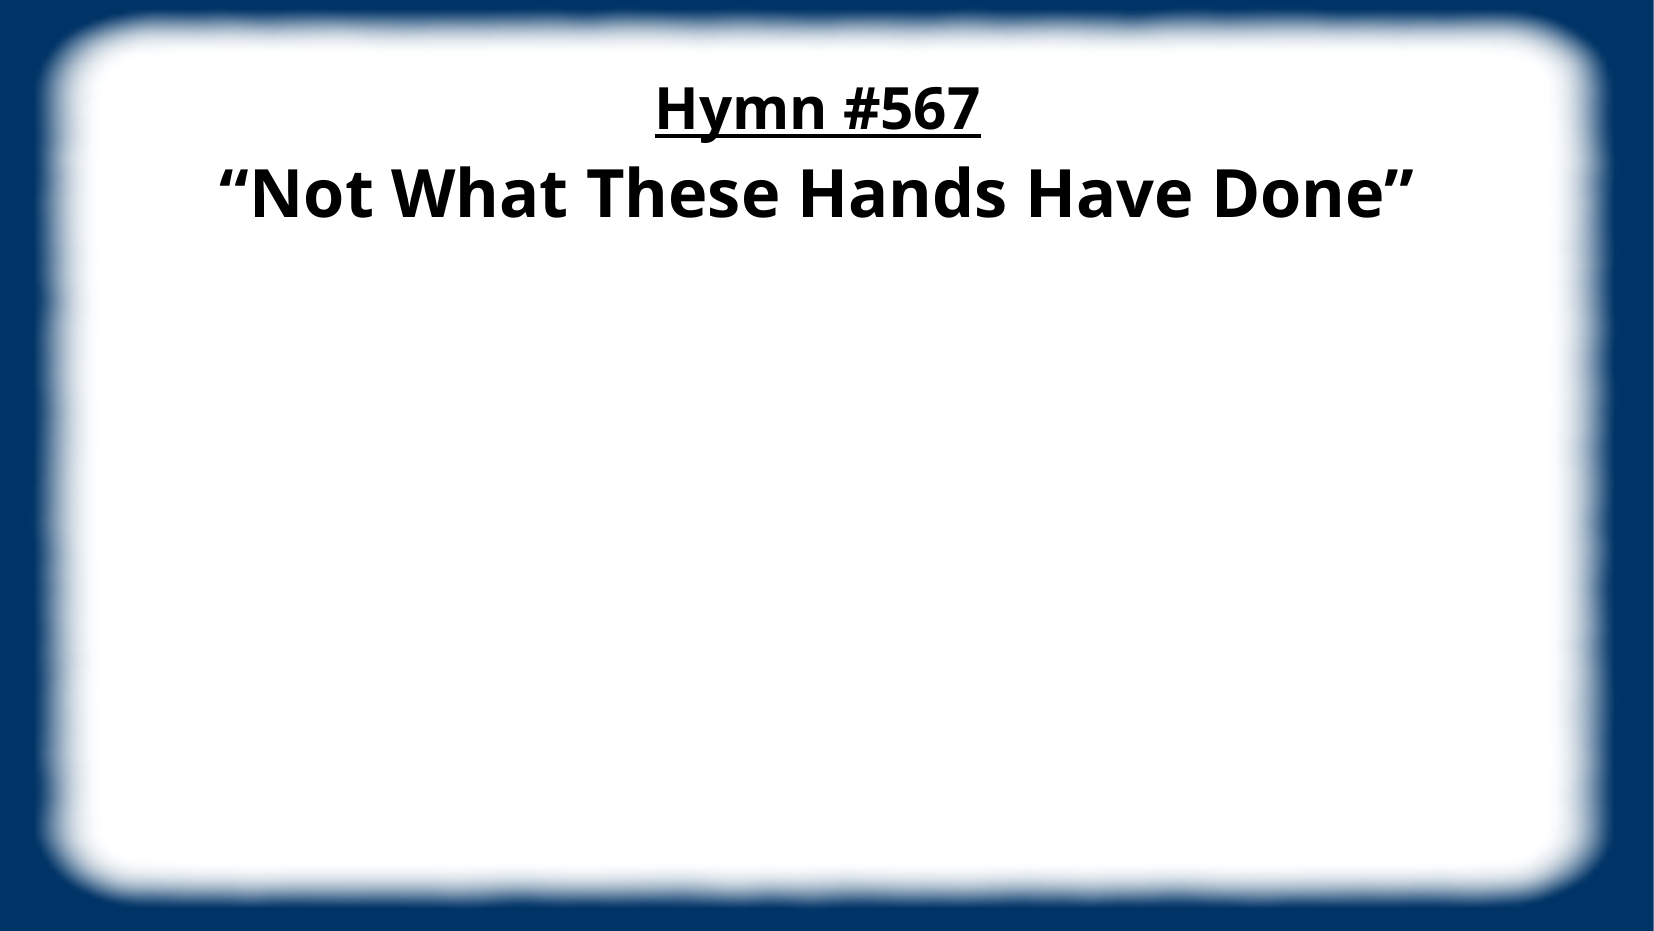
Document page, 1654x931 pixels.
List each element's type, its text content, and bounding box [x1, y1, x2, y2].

text_box Hymn #567 “Not What These Hands Have Done” [105, 60, 1531, 241]
picture [0, 0, 1654, 931]
